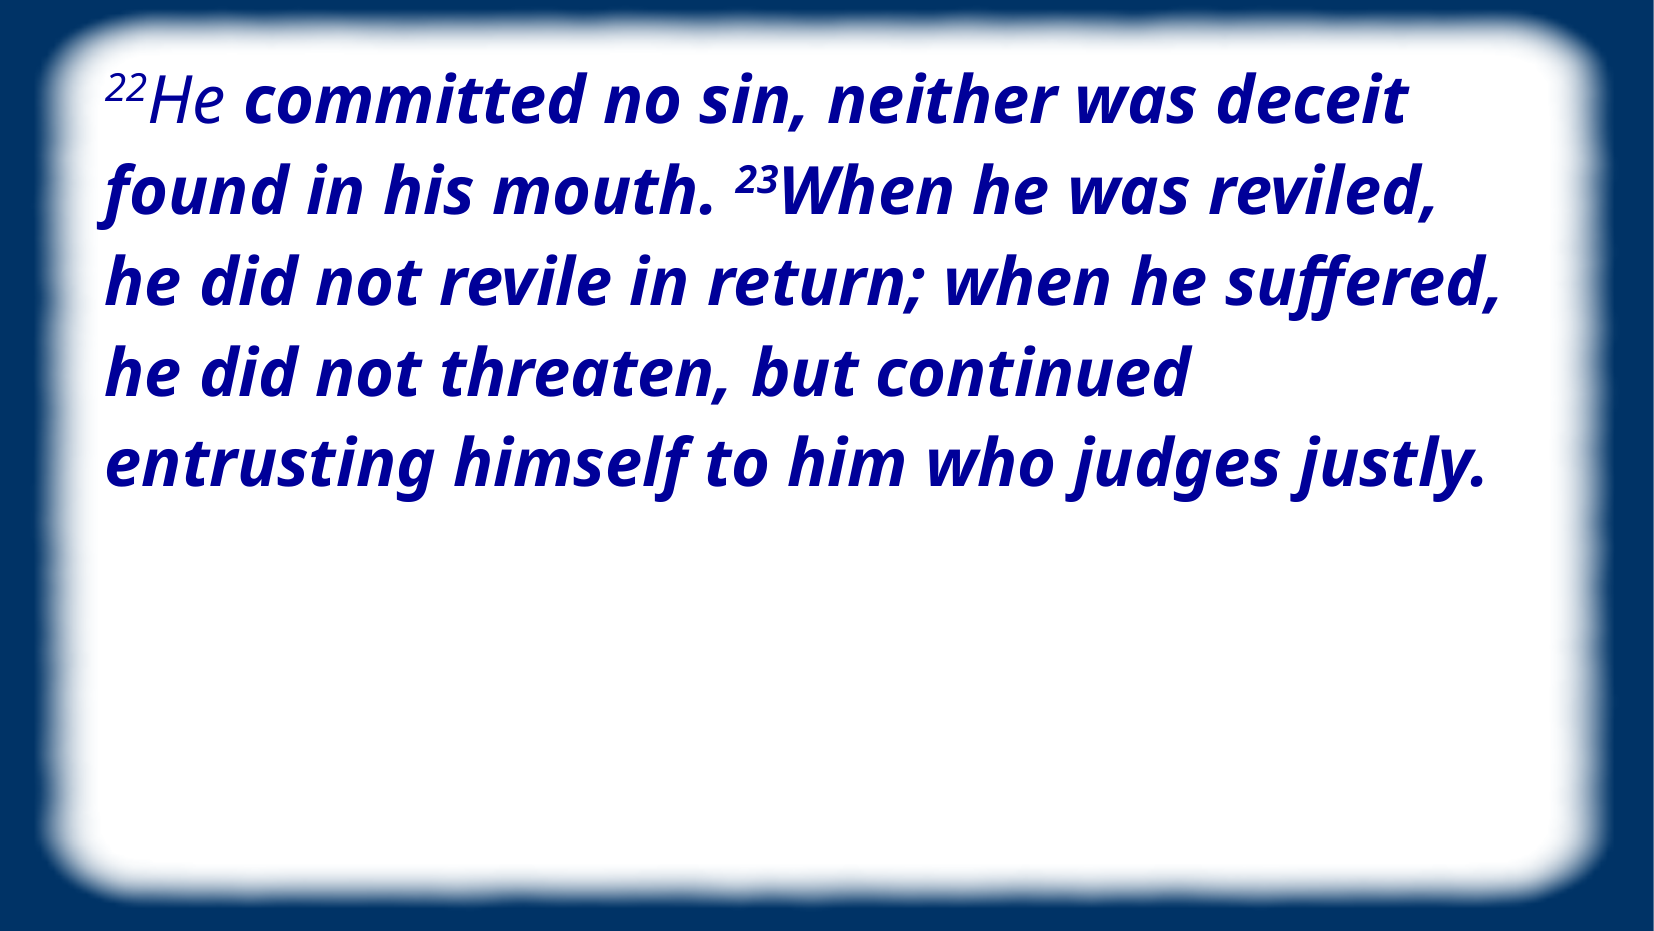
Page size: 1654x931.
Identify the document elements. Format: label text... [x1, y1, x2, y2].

text_box 22He committed no sin, neither was deceit found in his mouth. 23When he was reviled, he did not revile in return; when he suffered, he did not threaten, but continued entrusting himself to him who judges justly. [90, 45, 1546, 504]
picture [0, 0, 1654, 931]
